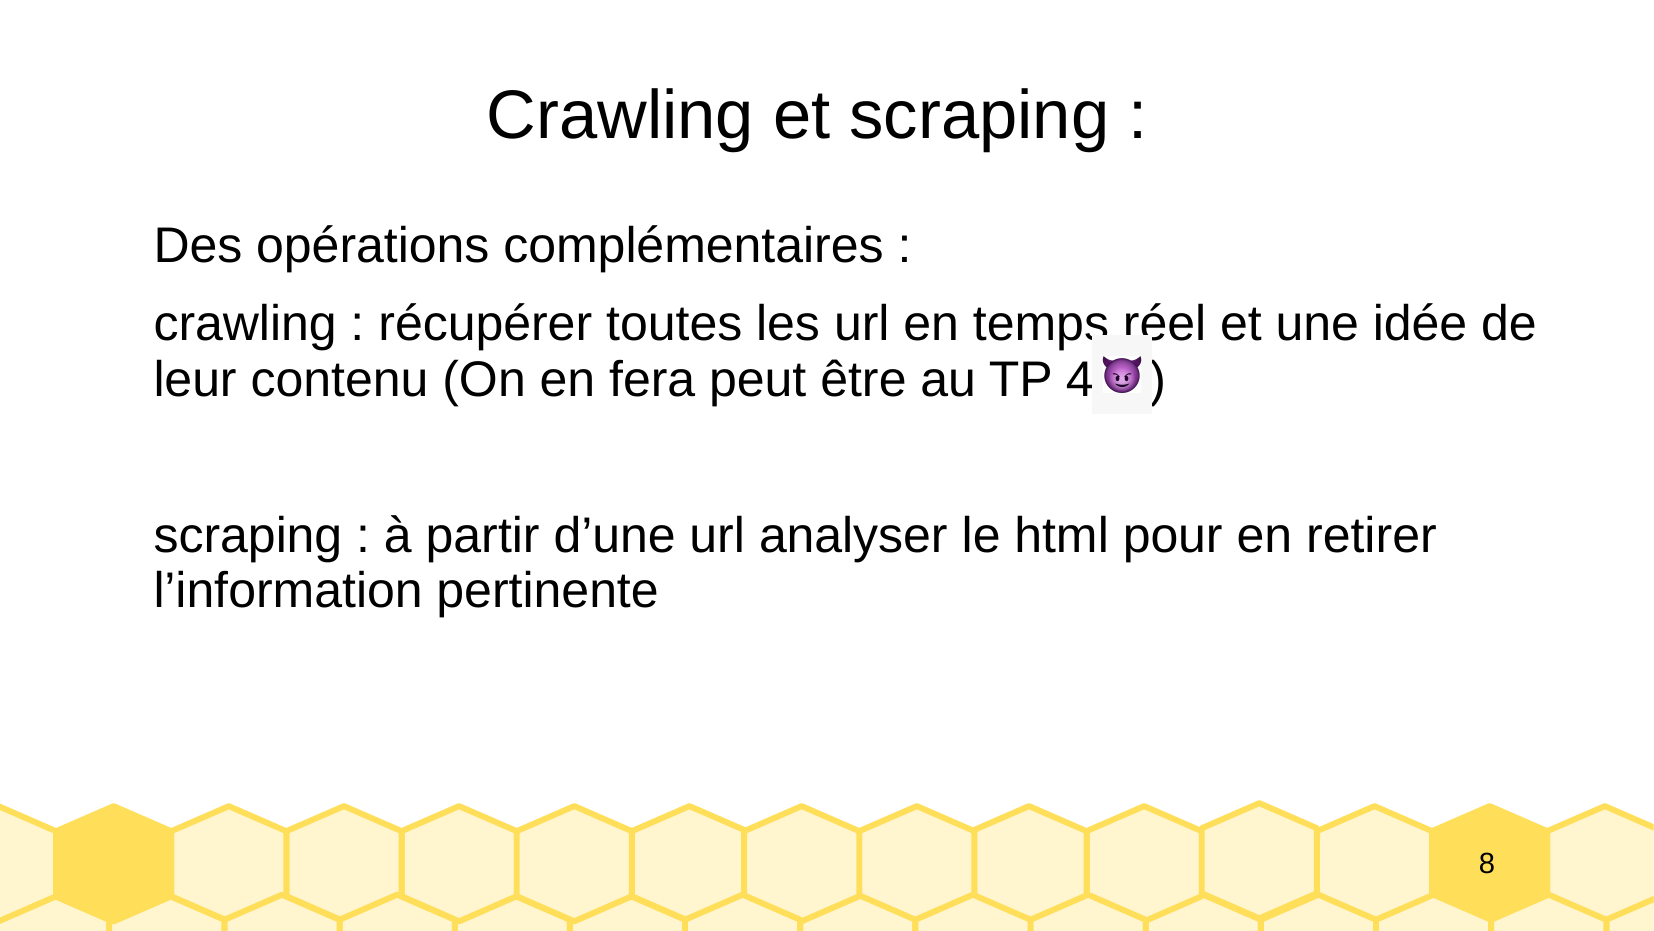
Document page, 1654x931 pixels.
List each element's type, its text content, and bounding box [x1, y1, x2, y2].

picture [1092, 335, 1152, 414]
list Des opérations complémentaires : crawling : récupérer toutes les url en temps réel et une idée de leur contenu (On en fera peut être au TP 4 ) scraping : à partir d’une url analyser le html pour en retirer l’information pertinente [82, 217, 1571, 758]
title Crawling et scraping : [82, 37, 1571, 193]
